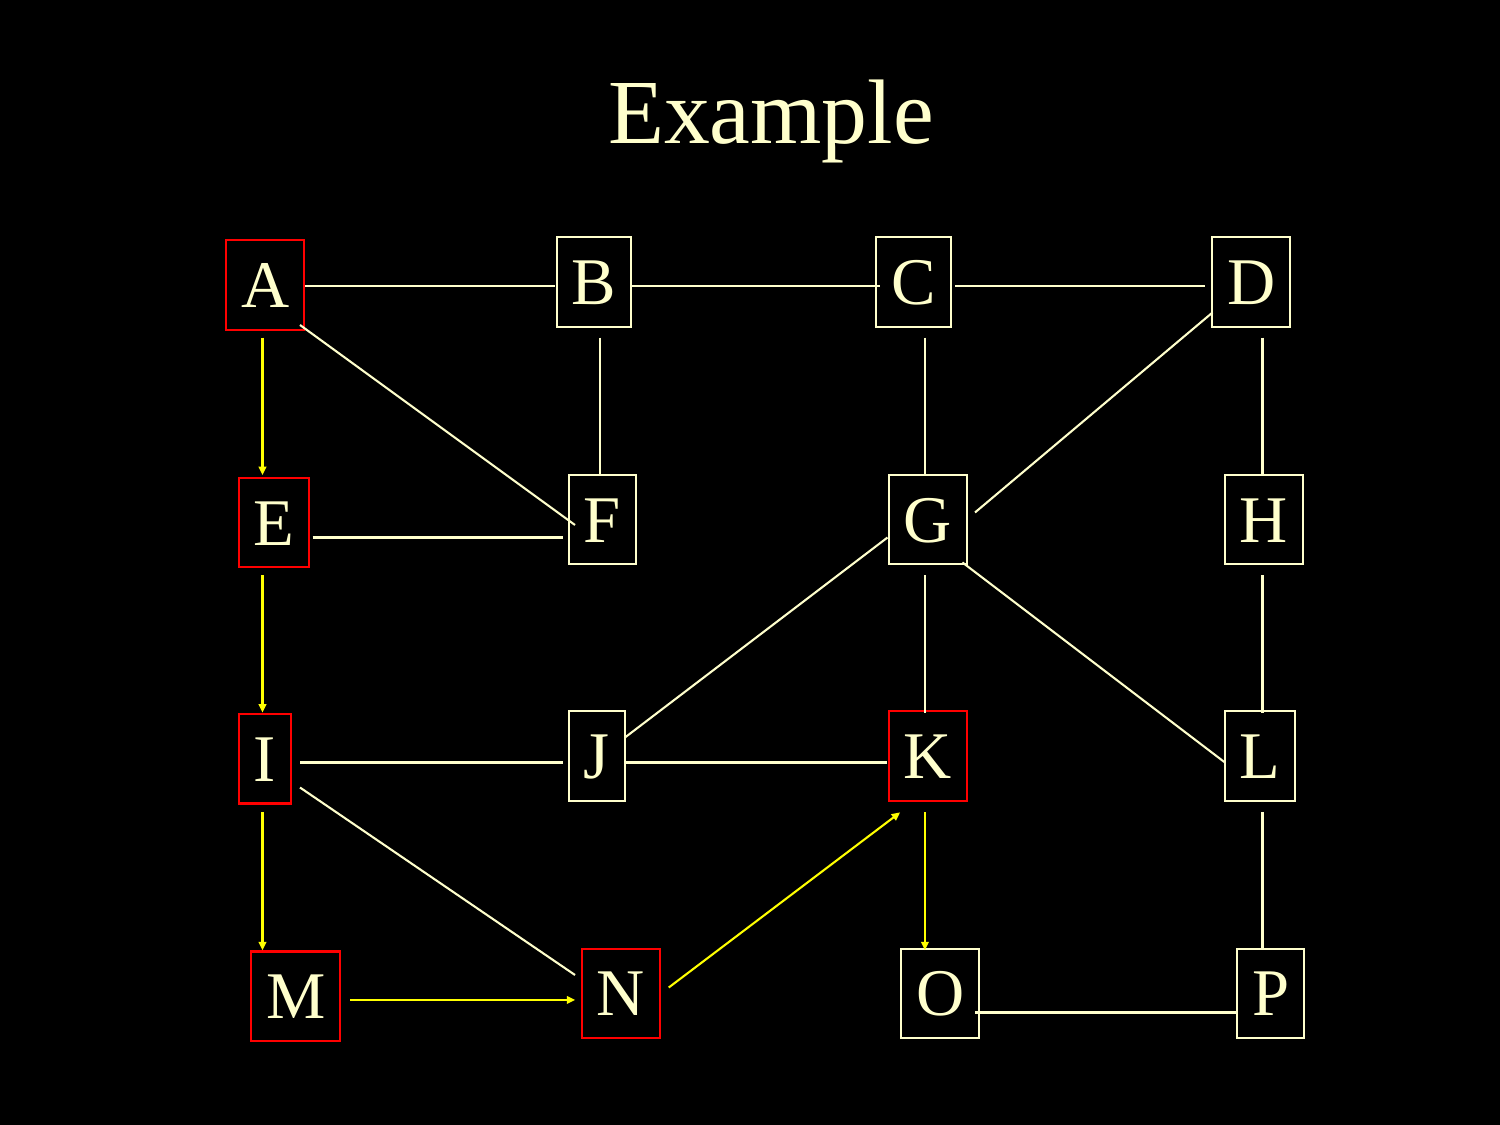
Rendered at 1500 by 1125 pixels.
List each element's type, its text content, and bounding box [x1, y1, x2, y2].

text_box F [569, 474, 636, 565]
text_box M [251, 951, 341, 1042]
text_box K [888, 711, 967, 801]
text_box H [1224, 474, 1303, 565]
text_box L [1224, 711, 1296, 801]
text_box P [1237, 948, 1305, 1039]
text_box J [569, 711, 625, 801]
text_box N [581, 948, 660, 1039]
text_box O [901, 948, 980, 1039]
text_box G [888, 474, 967, 565]
text_box C [876, 237, 951, 327]
text_box A [226, 240, 305, 330]
text_box D [1212, 237, 1291, 327]
title Example [42, 37, 1500, 188]
text_box E [238, 477, 310, 568]
text_box B [556, 237, 632, 327]
text_box I [238, 713, 291, 804]
